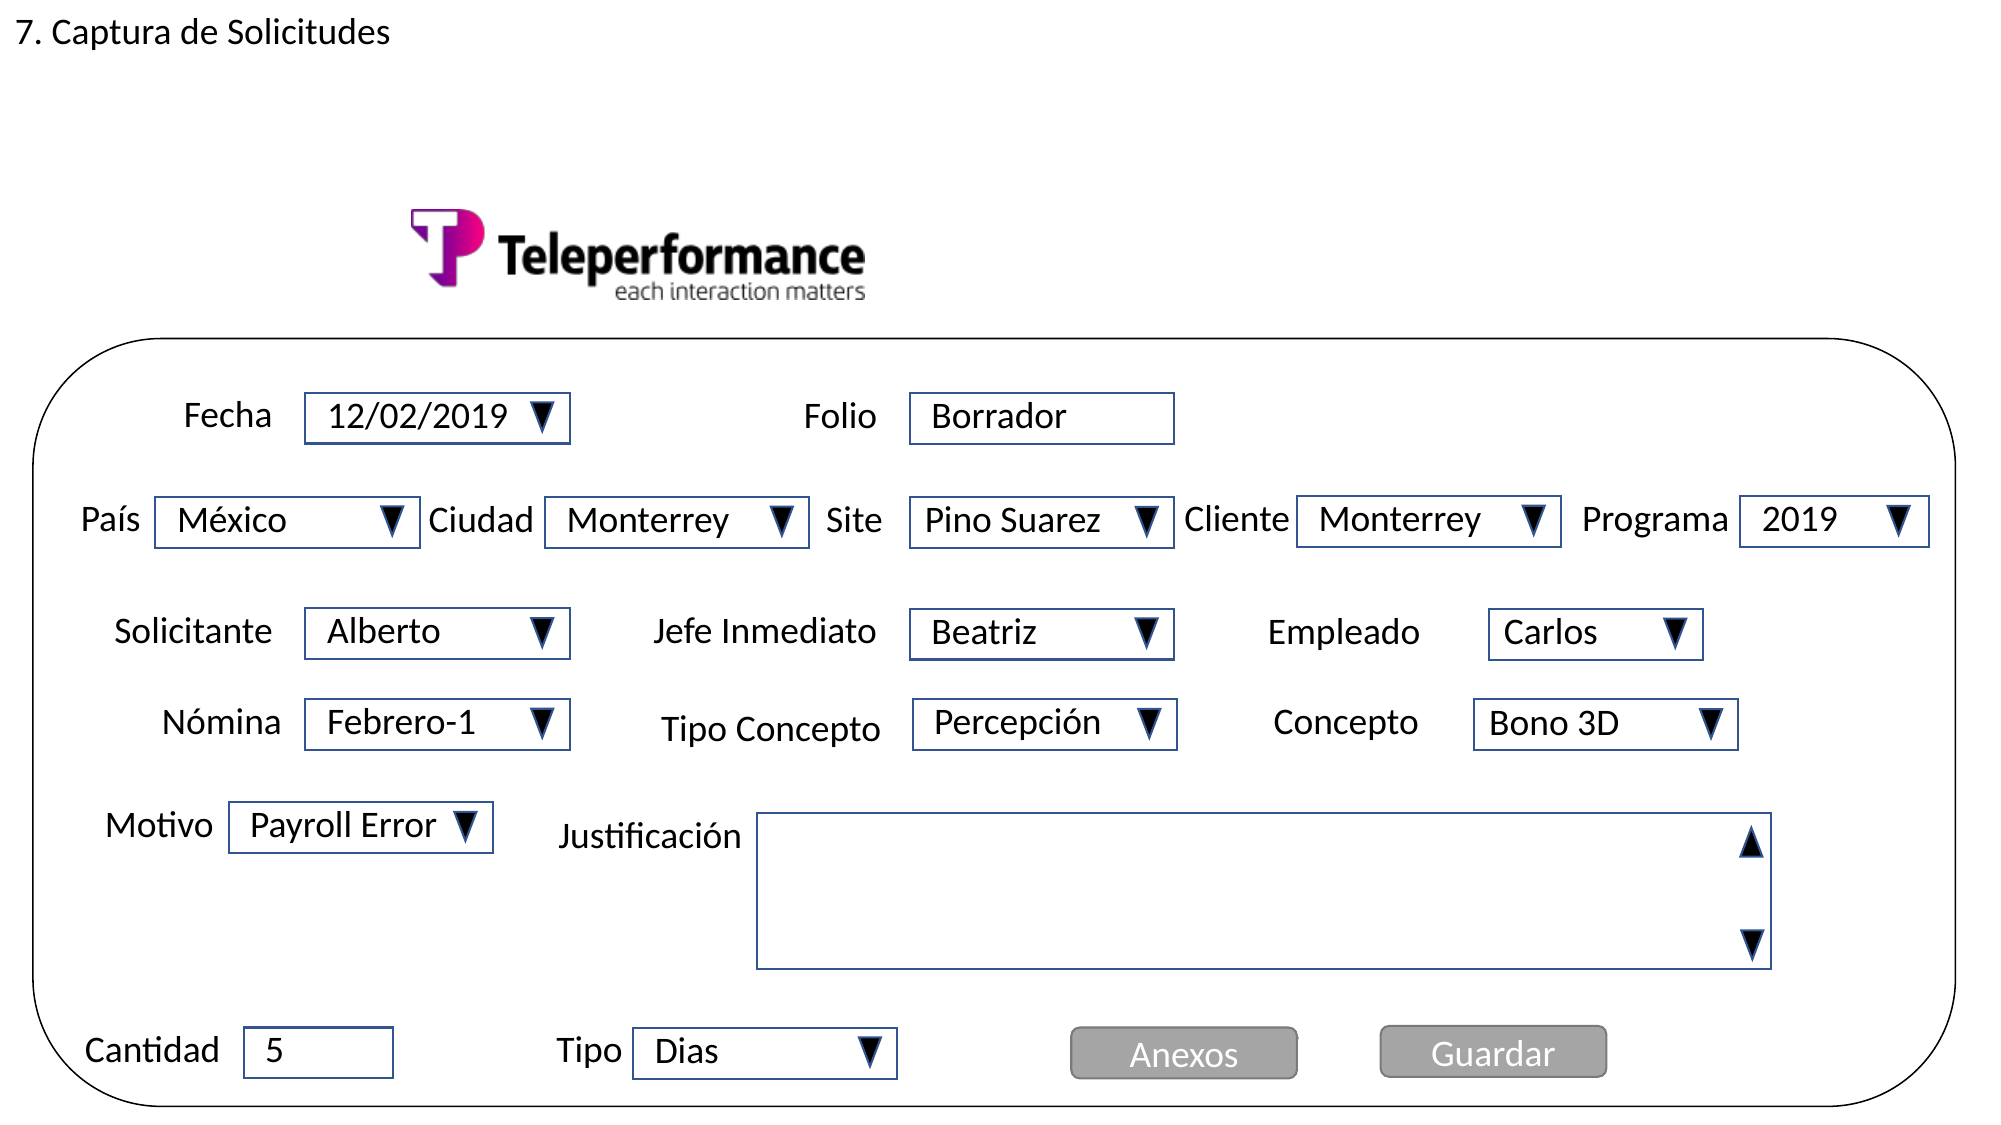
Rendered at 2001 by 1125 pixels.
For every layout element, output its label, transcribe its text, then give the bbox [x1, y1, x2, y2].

text_box Beatriz [916, 599, 1118, 660]
text_box 12/02/2019 [312, 383, 534, 444]
text_box País [56, 487, 156, 547]
text_box 7. Captura de Solicitudes [0, 0, 534, 60]
text_box Cantidad [56, 1055, 78, 1078]
text_box [531, 708, 554, 738]
text_box Empleado [1237, 599, 1436, 660]
text_box Jefe Inmediato [410, 598, 892, 659]
text_box Site [808, 487, 898, 548]
text_box Pino Suarez [910, 487, 1118, 548]
text_box 5 [250, 1018, 399, 1078]
text_box Fecha [56, 382, 288, 443]
text_box [454, 811, 477, 841]
text_box [531, 402, 554, 432]
text_box [381, 506, 404, 536]
text_box Ciudad [410, 487, 550, 548]
text_box Nómina [56, 689, 297, 750]
text_box 2019 [1747, 486, 1905, 547]
text_box Solicitante [56, 598, 288, 659]
text_box [770, 506, 793, 536]
text_box Payroll Error [235, 792, 477, 853]
text_box [1887, 505, 1910, 535]
text_box [858, 1037, 881, 1067]
text_box Percepción [919, 689, 1121, 750]
text_box Tipo Concepto [617, 696, 897, 757]
text_box Concepto [1181, 689, 1434, 750]
text_box Monterrey [551, 487, 753, 548]
text_box Folio [670, 383, 892, 444]
text_box [1135, 618, 1158, 648]
text_box [1135, 506, 1158, 536]
text_box [1664, 618, 1687, 648]
text_box [1700, 709, 1723, 739]
text_box Febrero-1 [312, 689, 514, 750]
text_box Justificación [516, 803, 758, 864]
picture [411, 209, 865, 300]
text_box [1741, 930, 1764, 960]
text_box México [162, 487, 364, 548]
text_box [1522, 505, 1545, 535]
text_box Carlos [1489, 599, 1647, 660]
text_box Monterrey [1306, 486, 1505, 547]
text_box Dias [640, 1018, 841, 1079]
text_box [1138, 708, 1161, 738]
text_box Borrador [916, 383, 1118, 444]
text_box Cliente [1166, 486, 1306, 547]
text_box Tipo [399, 1018, 638, 1078]
text_box Cantidad [56, 1017, 236, 1078]
text_box Alberto [312, 598, 410, 659]
text_box Motivo [71, 792, 229, 853]
text_box Anexos [1071, 1027, 1297, 1079]
text_box Programa [1562, 486, 1745, 547]
text_box [1740, 827, 1763, 857]
text_box Guardar [1380, 1025, 1607, 1077]
text_box Bono 3D [1474, 690, 1683, 750]
